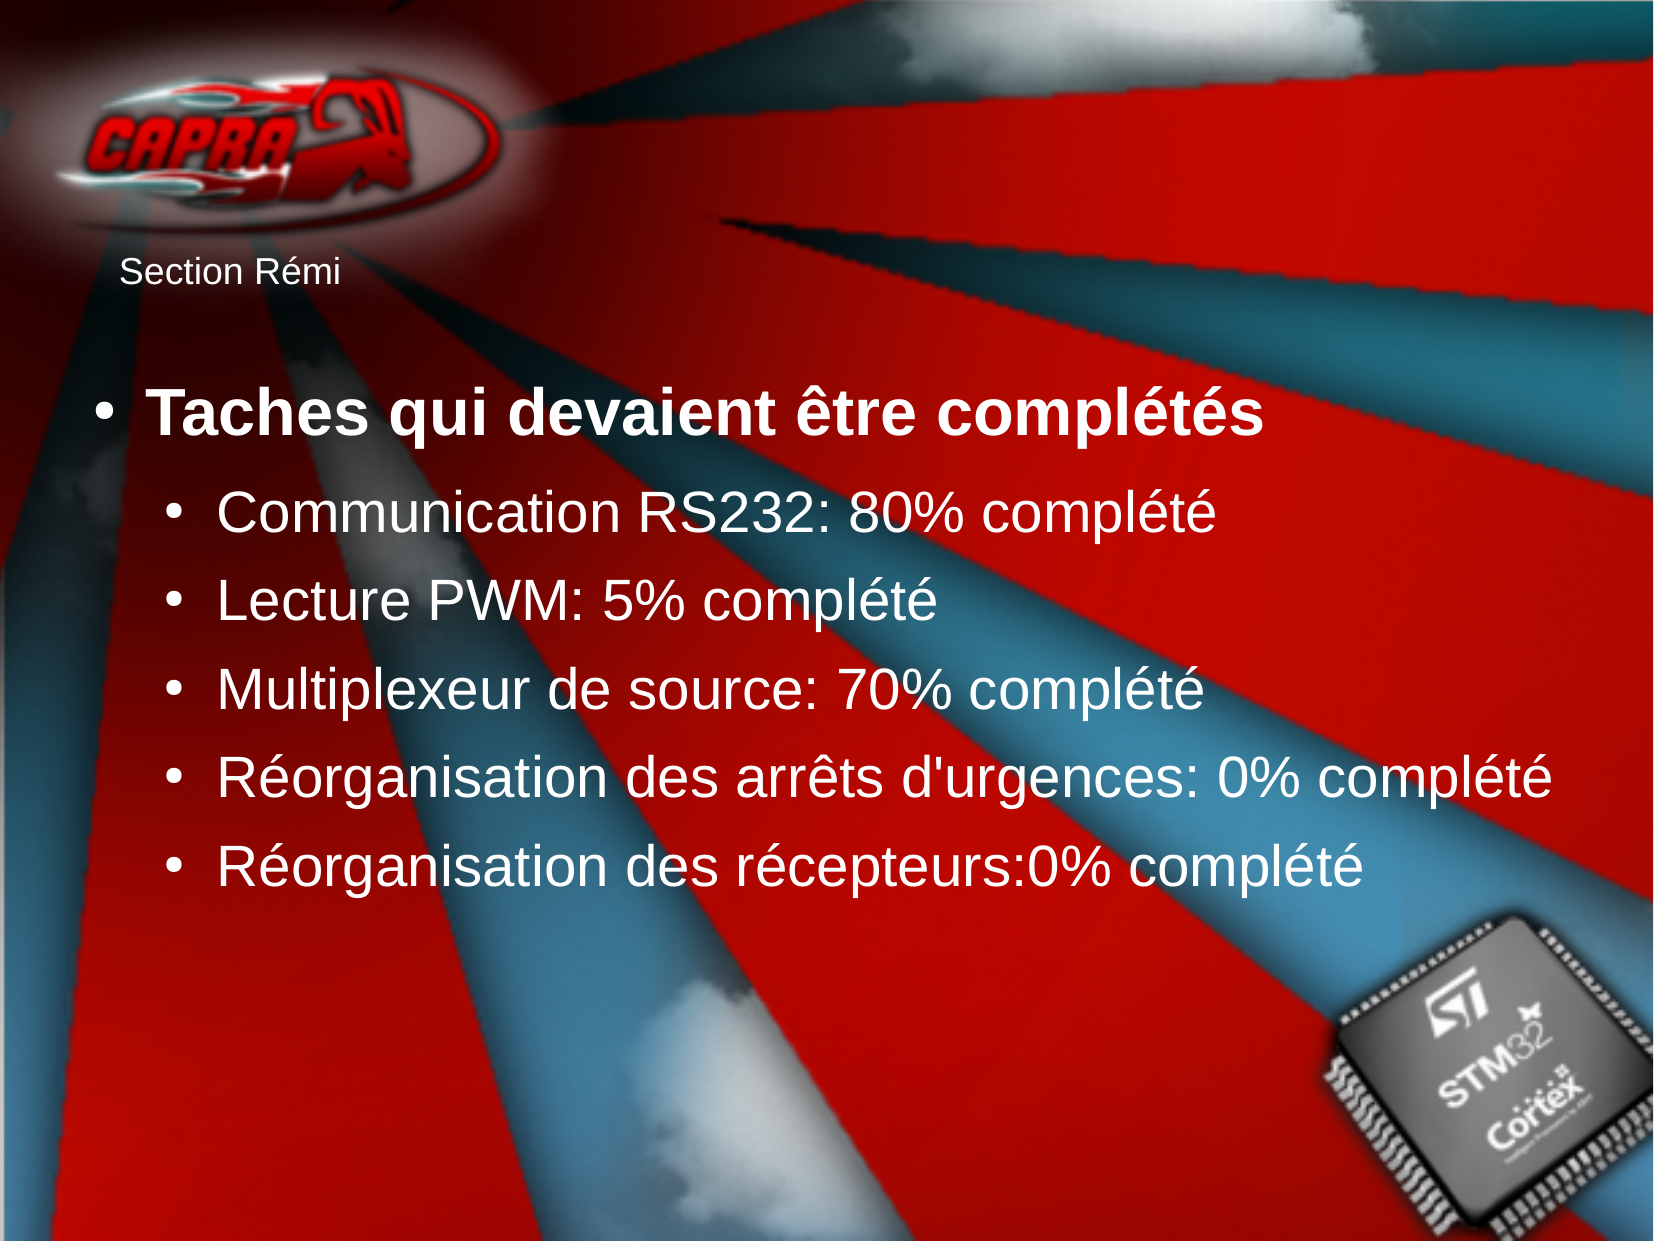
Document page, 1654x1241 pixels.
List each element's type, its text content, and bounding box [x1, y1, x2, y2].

picture [0, 0, 1654, 1241]
list Taches qui devaient être complétés Communication RS232: 80% complété Lecture PWM: 5% complété Multiplexeur de source: 70% complété Réorganisation des arrêts d'urgences: 0% complété Réorganisation des récepteurs:0% complété [75, 375, 1563, 1179]
text_box Section Rémi [104, 243, 357, 301]
